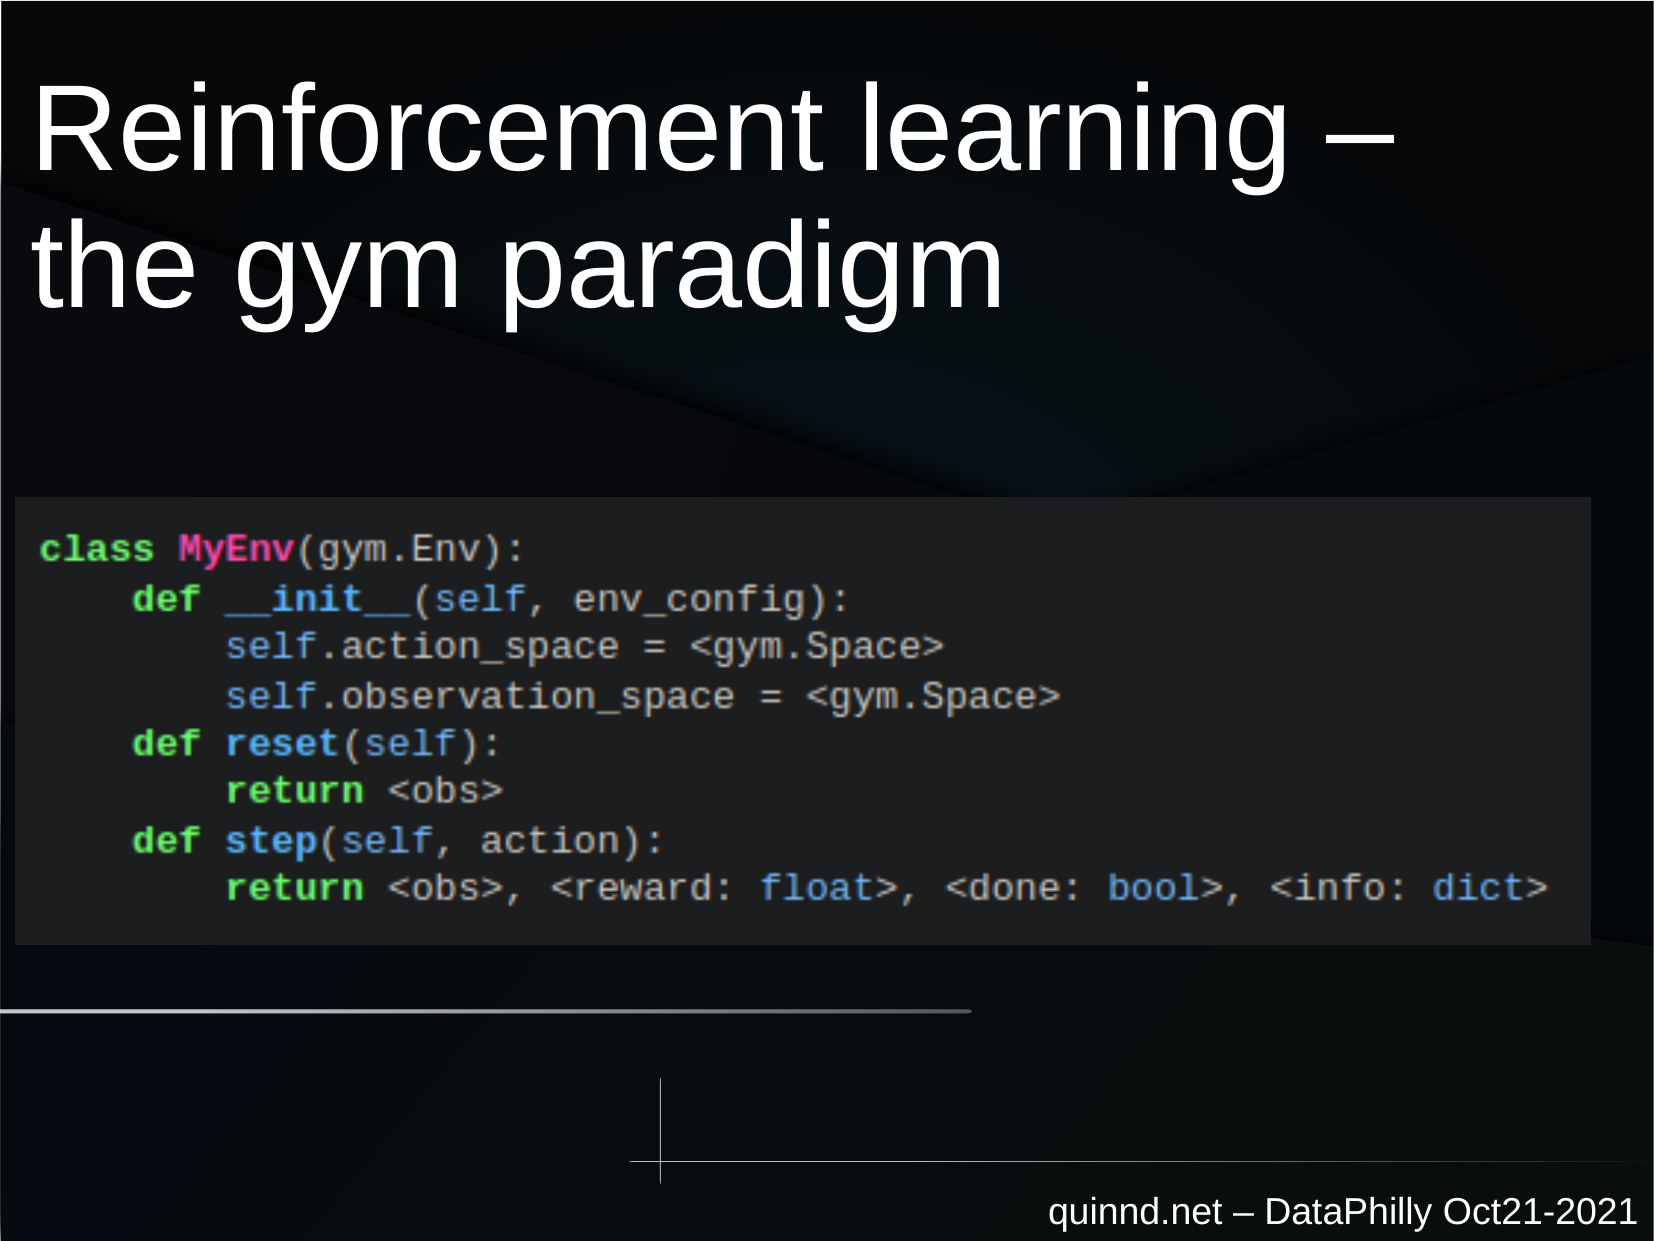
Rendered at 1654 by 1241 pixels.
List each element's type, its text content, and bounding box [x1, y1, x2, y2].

picture [0, 0, 1654, 1241]
title Reinforcement learning – the gym paradigm [30, 60, 1507, 334]
